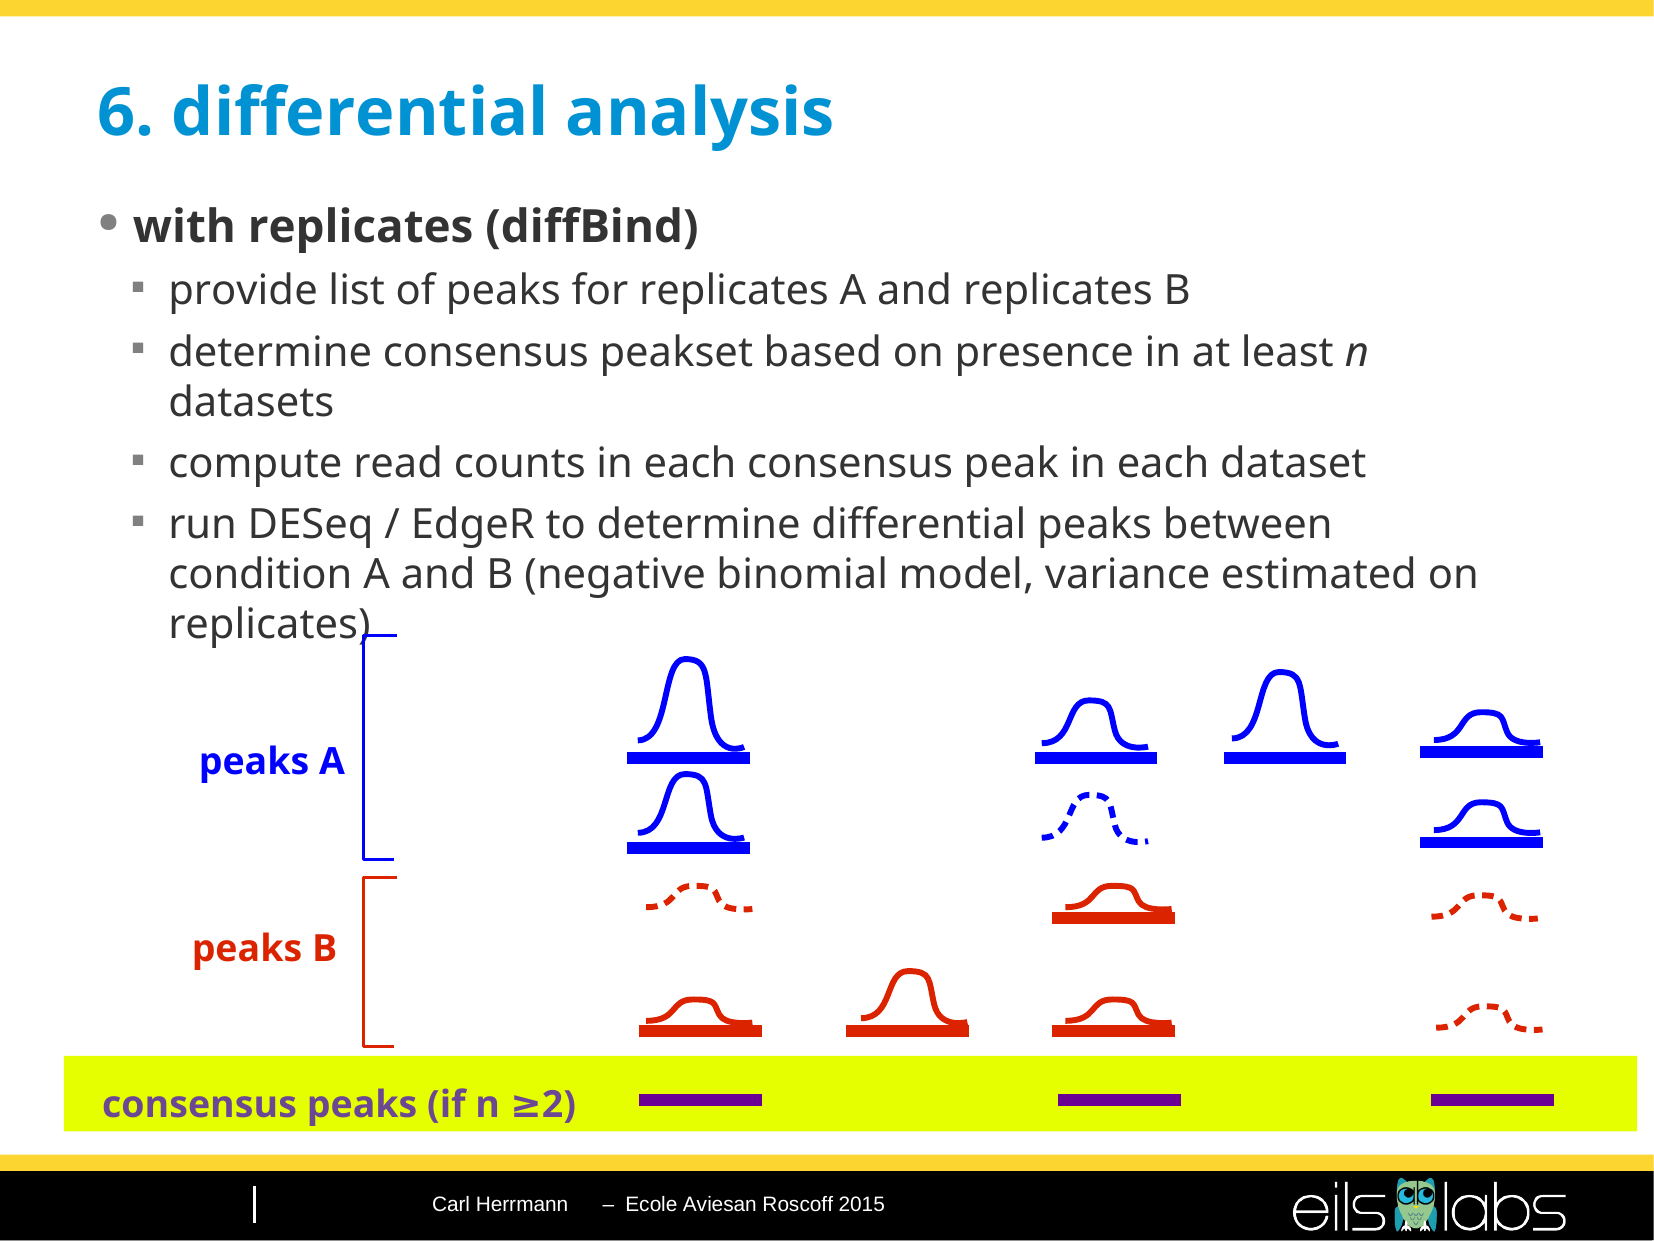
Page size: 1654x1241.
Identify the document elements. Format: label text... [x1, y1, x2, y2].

text_box peaks B [177, 914, 353, 981]
picture [1292, 1177, 1566, 1232]
text_box peaks A [184, 727, 361, 794]
text_box [63, 1055, 1638, 1132]
text_box consensus peaks (if n ≥2) [87, 1070, 582, 1137]
list with replicates (diffBind) provide list of peaks for replicates A and replicates B determine consensus peakset based on presence in at least n datasets compute read counts in each consensus peak in each dataset run DESeq / EdgeR to determine differential peaks between condition A and B (negative binomial model, variance estimated on replicates) [82, 188, 1538, 778]
title 6. differential analysis [82, 61, 1571, 168]
